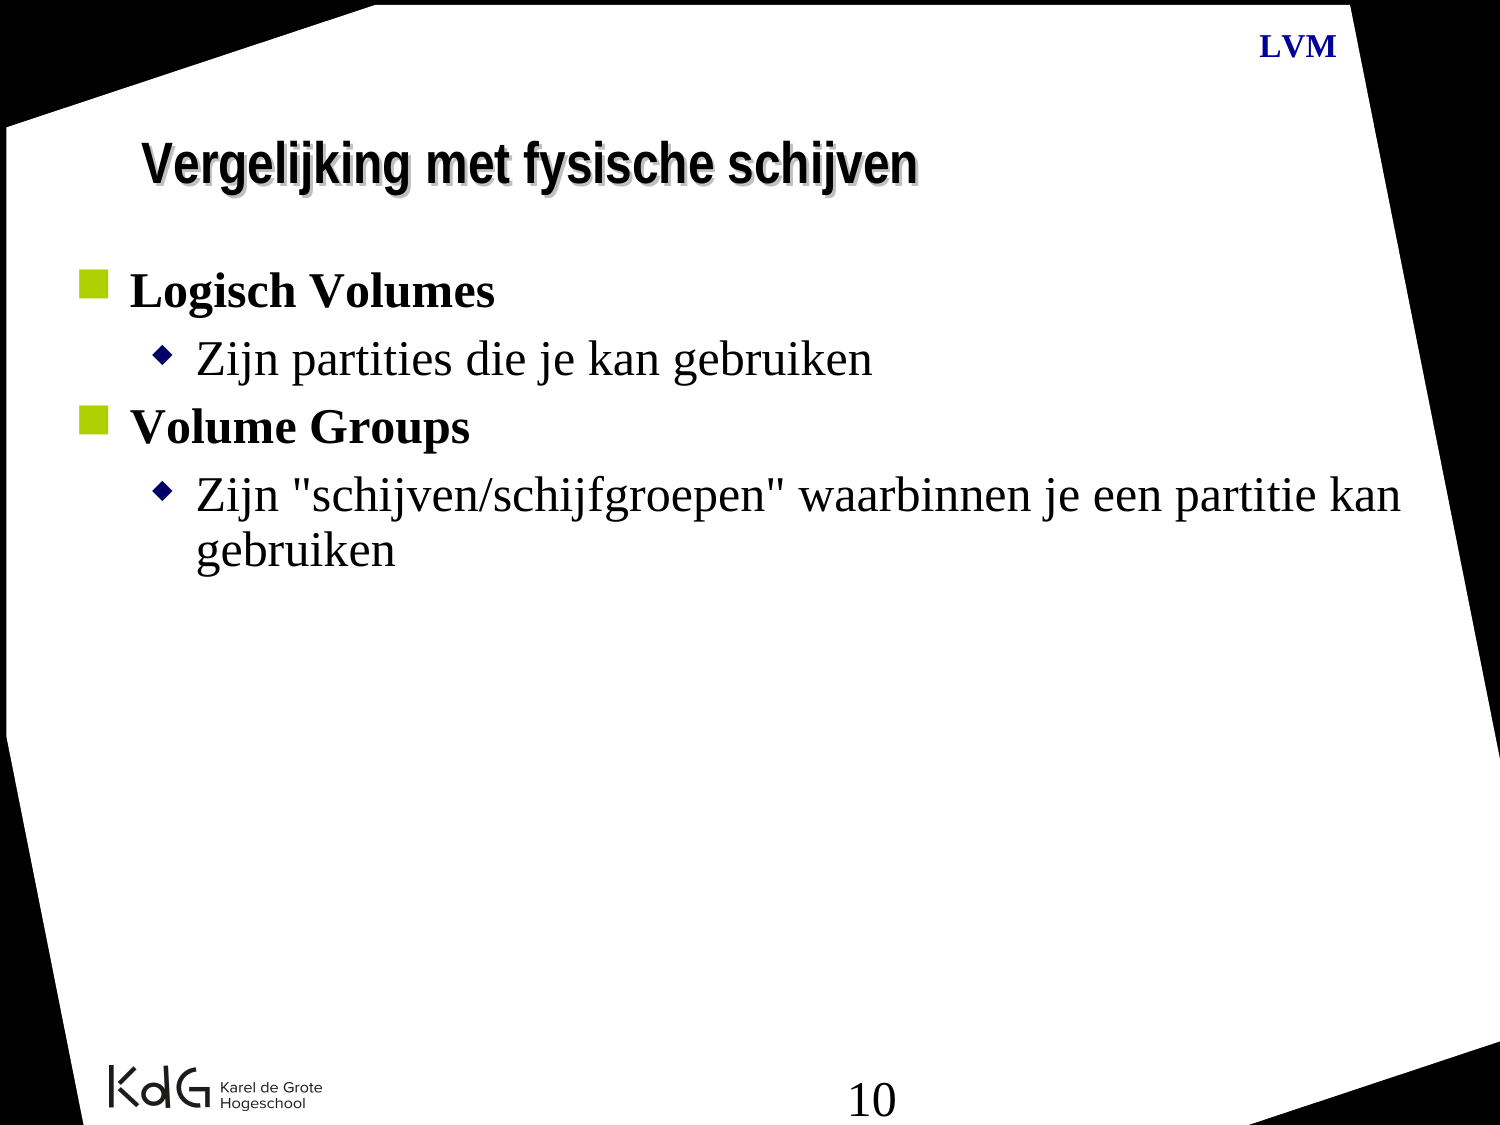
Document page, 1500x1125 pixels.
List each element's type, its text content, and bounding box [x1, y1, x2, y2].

title Vergelijking met fysische schijven [141, 72, 1447, 253]
picture [109, 1065, 322, 1111]
list Logisch Volumes Zijn partities die je kan gebruiken Volume Groups Zijn "schijven/schijfgroepen" waarbinnen je een partitie kan gebruiken [75, 263, 1425, 1006]
